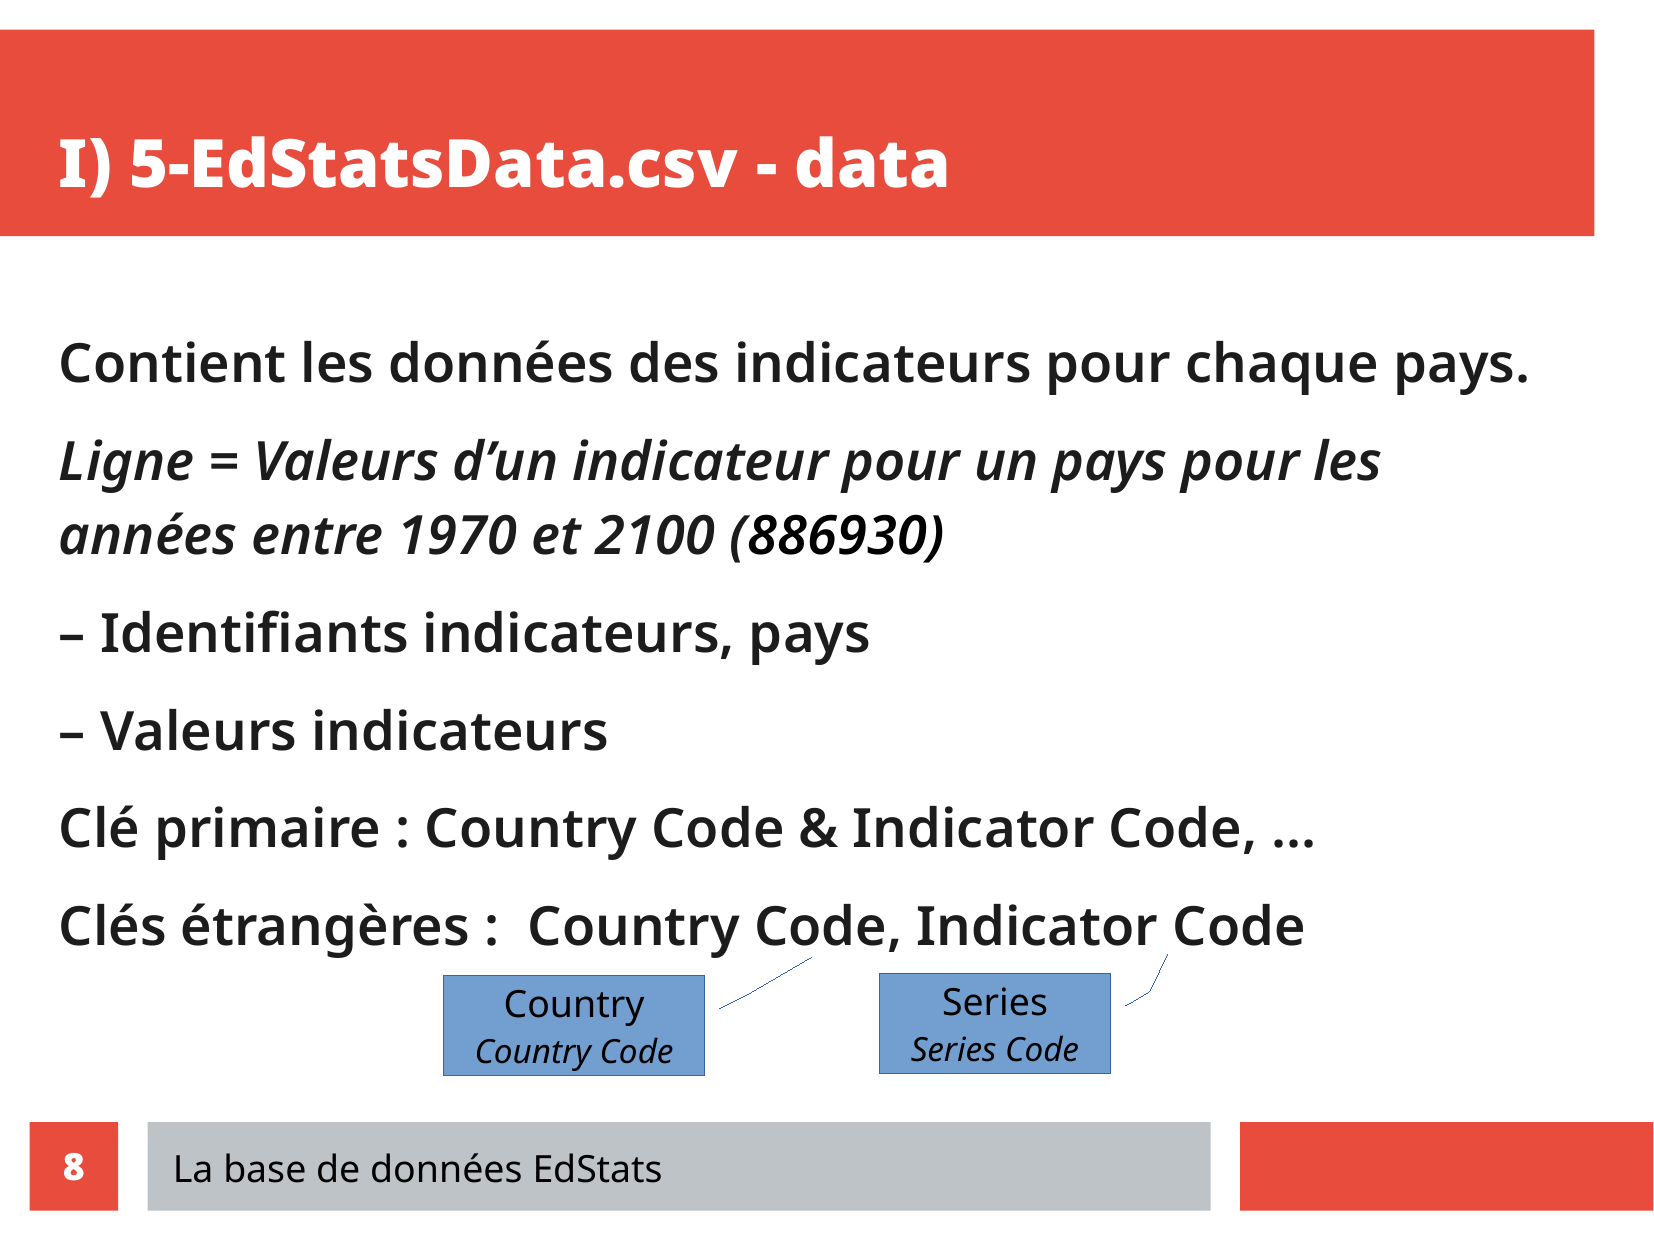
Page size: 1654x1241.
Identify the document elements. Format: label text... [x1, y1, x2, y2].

text_box La base de données EdStats [158, 1134, 719, 1194]
title I) 5-EdStatsData.csv - data [59, 59, 1595, 207]
text_box Series Series Code [879, 973, 1111, 1074]
text_box Country Country Code [444, 976, 705, 1075]
list Contient les données des indicateurs pour chaque pays. Ligne = Valeurs d’un indicateur pour un pays pour les années entre 1970 et 2100 (886930) – Identifiants indicateurs, pays – Valeurs indicateurs Clé primaire : Country Code & Indicator Code, ... Clés étrangères : Country Code, Indicator Code [59, 324, 1565, 1093]
